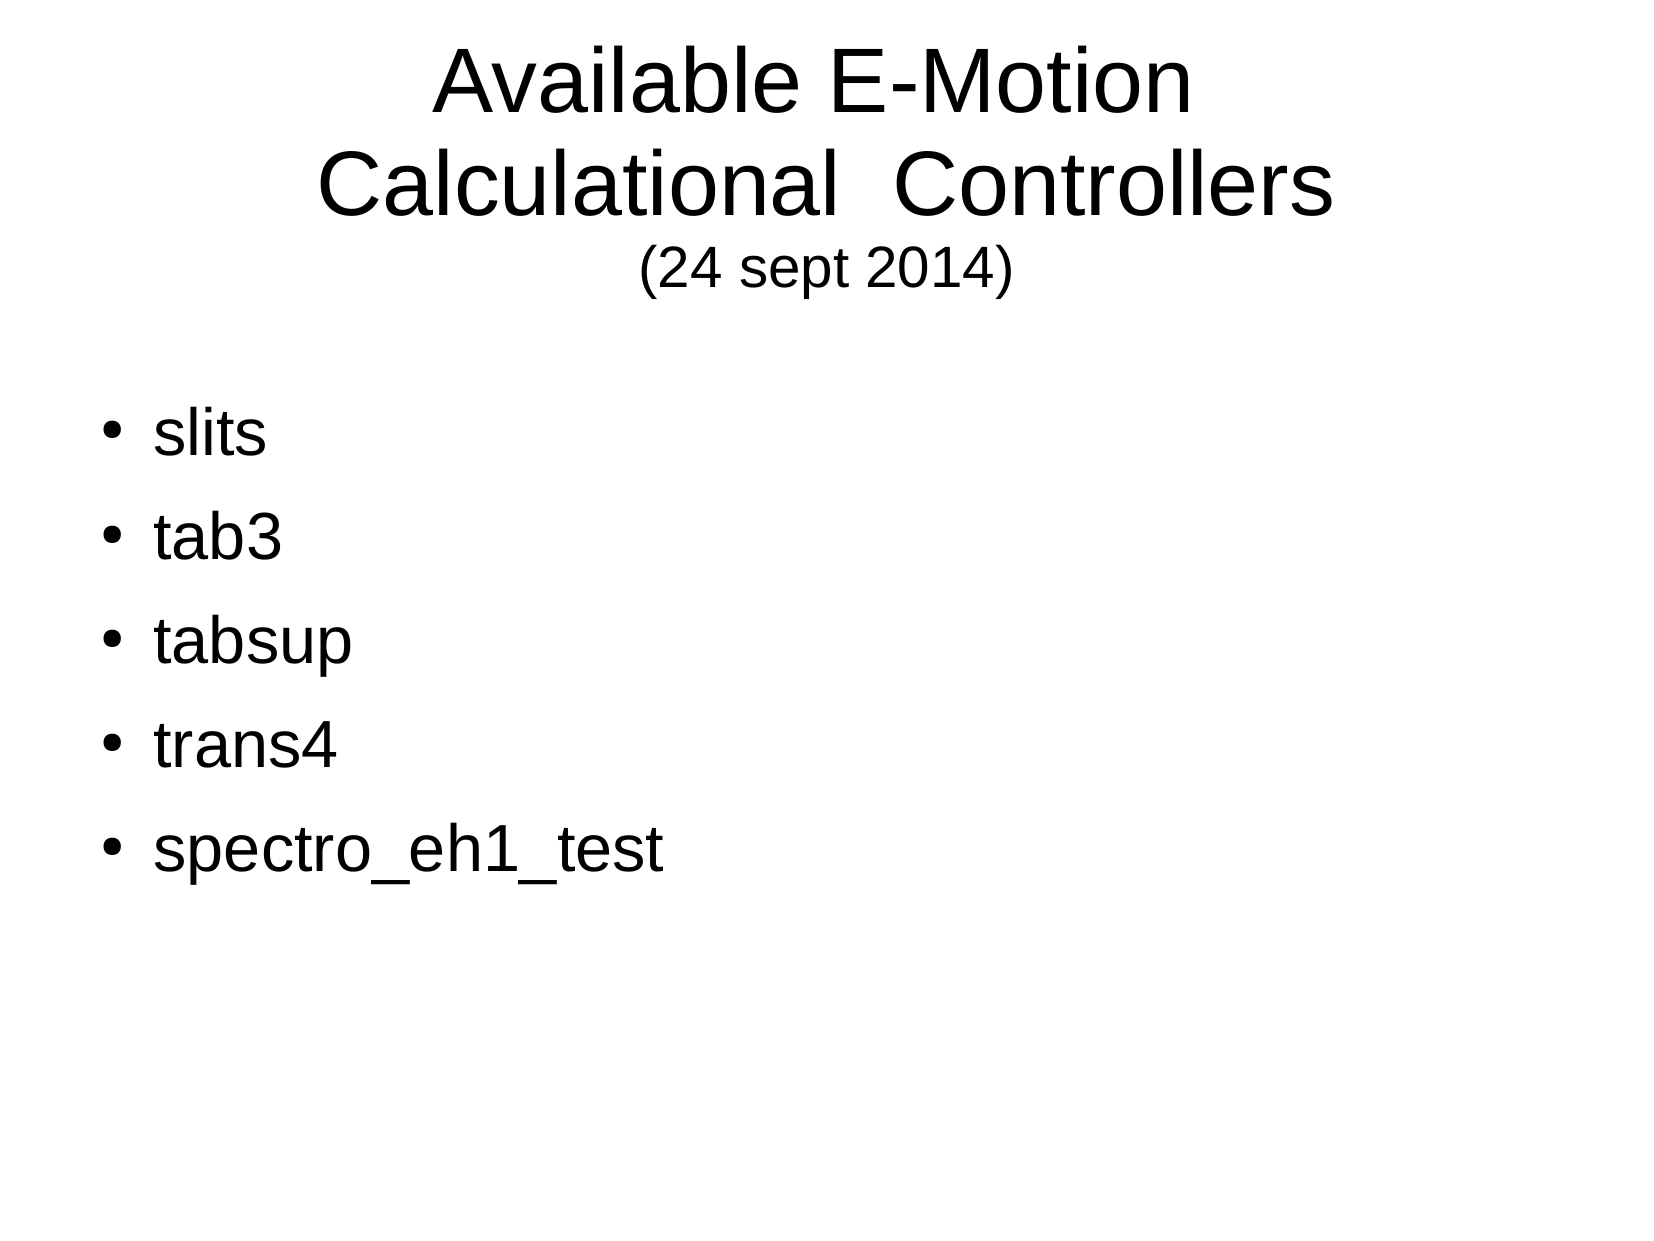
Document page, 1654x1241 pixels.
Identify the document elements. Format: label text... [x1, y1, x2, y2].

list slits tab3 tabsup trans4 spectro_eh1_test [82, 290, 1571, 1010]
title Available E-Motion Calculational Controllers (24 sept 2014) [82, 29, 1571, 290]
